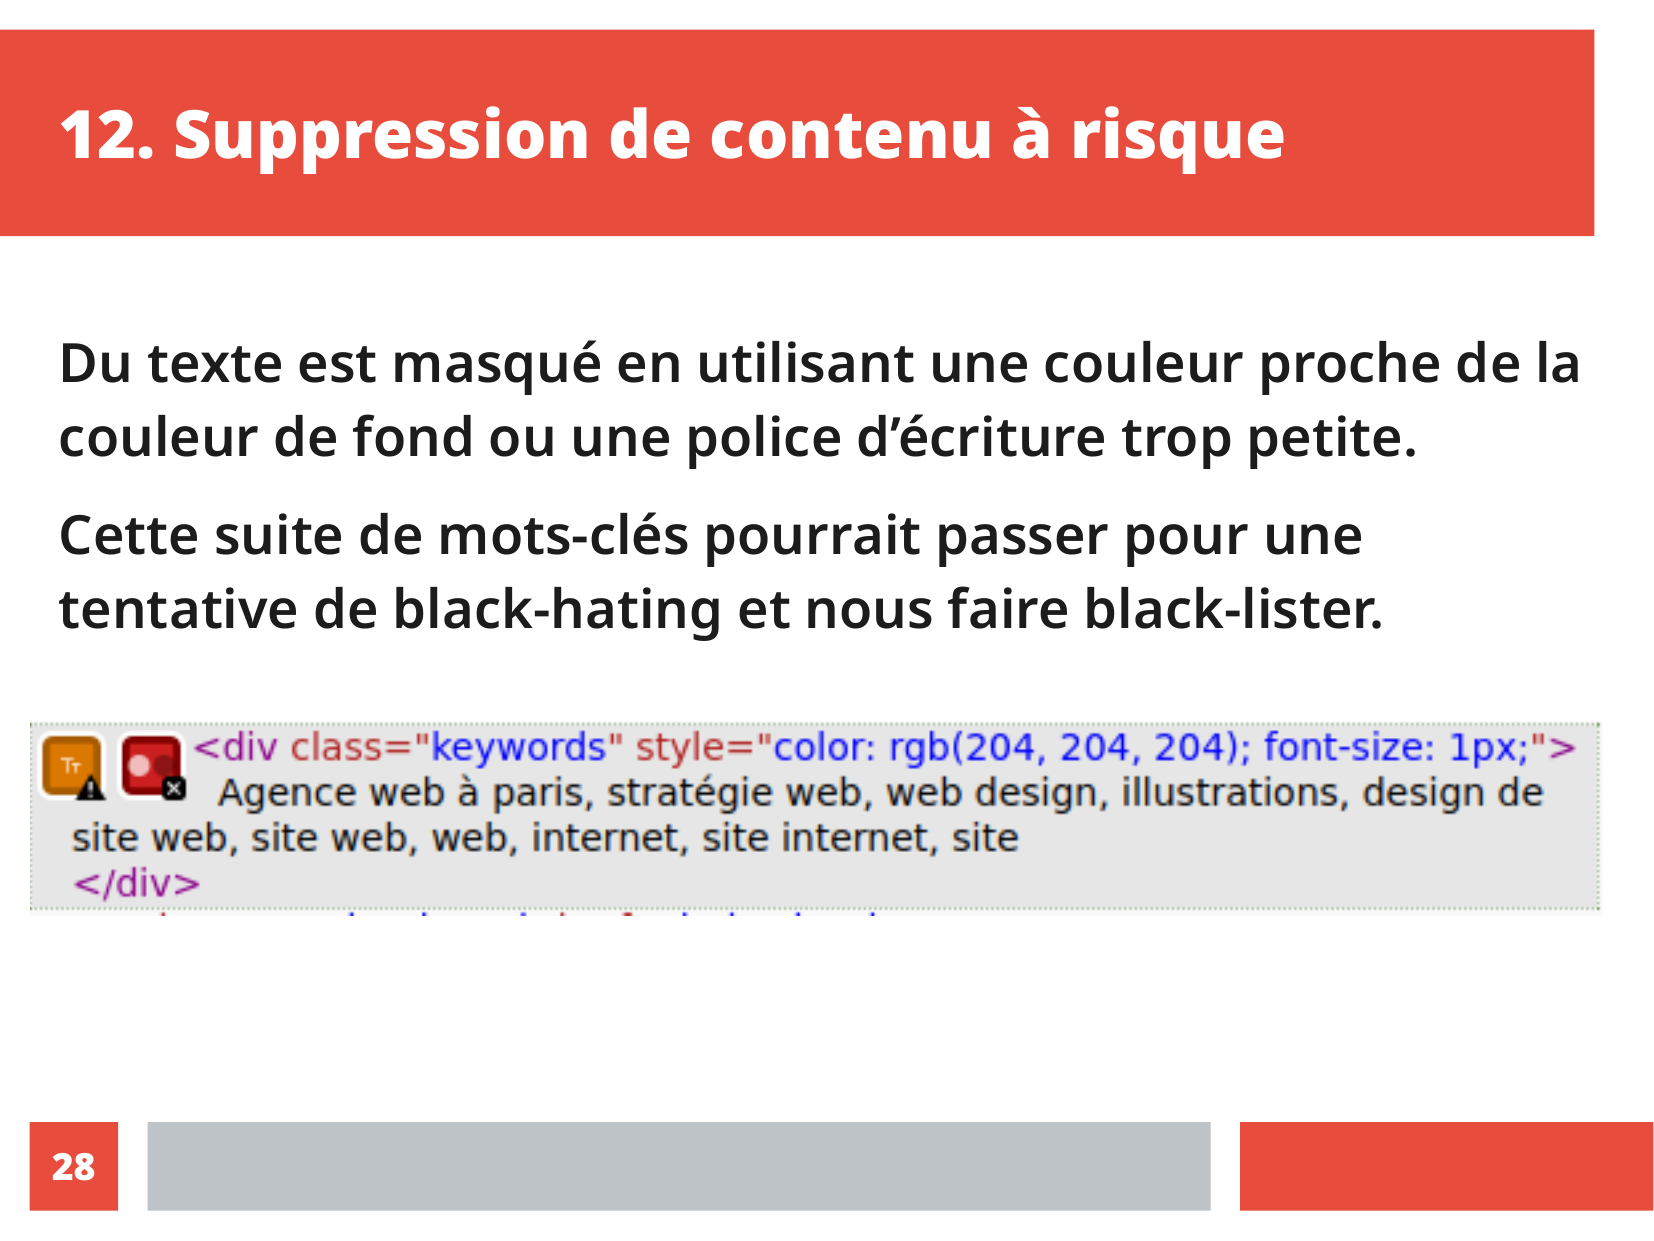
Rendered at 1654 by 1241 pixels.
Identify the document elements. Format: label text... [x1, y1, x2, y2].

picture [30, 721, 1603, 916]
list Du texte est masqué en utilisant une couleur proche de la couleur de fond ou une police d’écriture trop petite. Cette suite de mots-clés pourrait passer pour une tentative de black-hating et nous faire black-lister. [59, 324, 1587, 691]
title 12. Suppression de contenu à risque [59, 59, 1595, 207]
